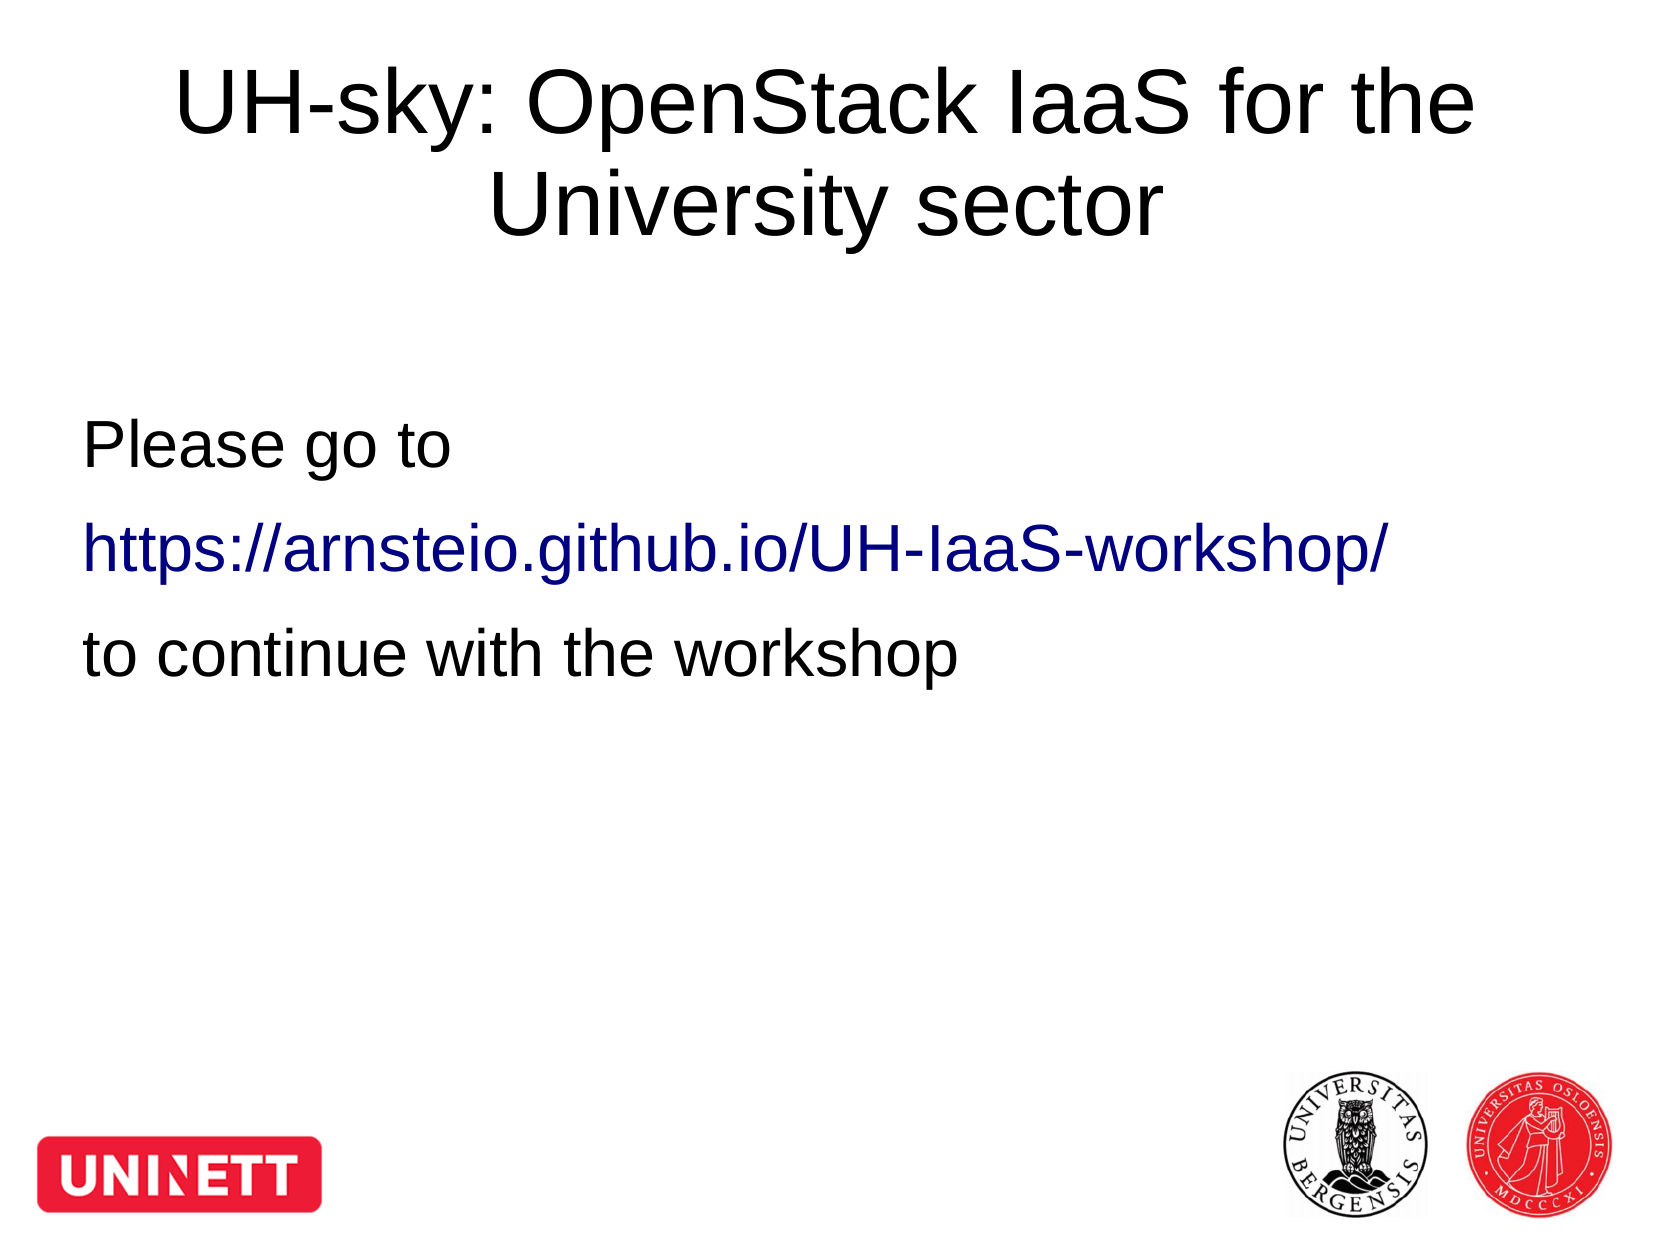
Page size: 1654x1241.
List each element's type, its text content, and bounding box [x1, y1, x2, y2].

picture [0, 1017, 390, 1241]
picture [1260, 1064, 1621, 1224]
list Please go to https://arnsteio.github.io/UH-IaaS-workshop/ to continue with the workshop [82, 407, 1571, 793]
title UH-sky: OpenStack IaaS for the University sector [82, 49, 1571, 257]
